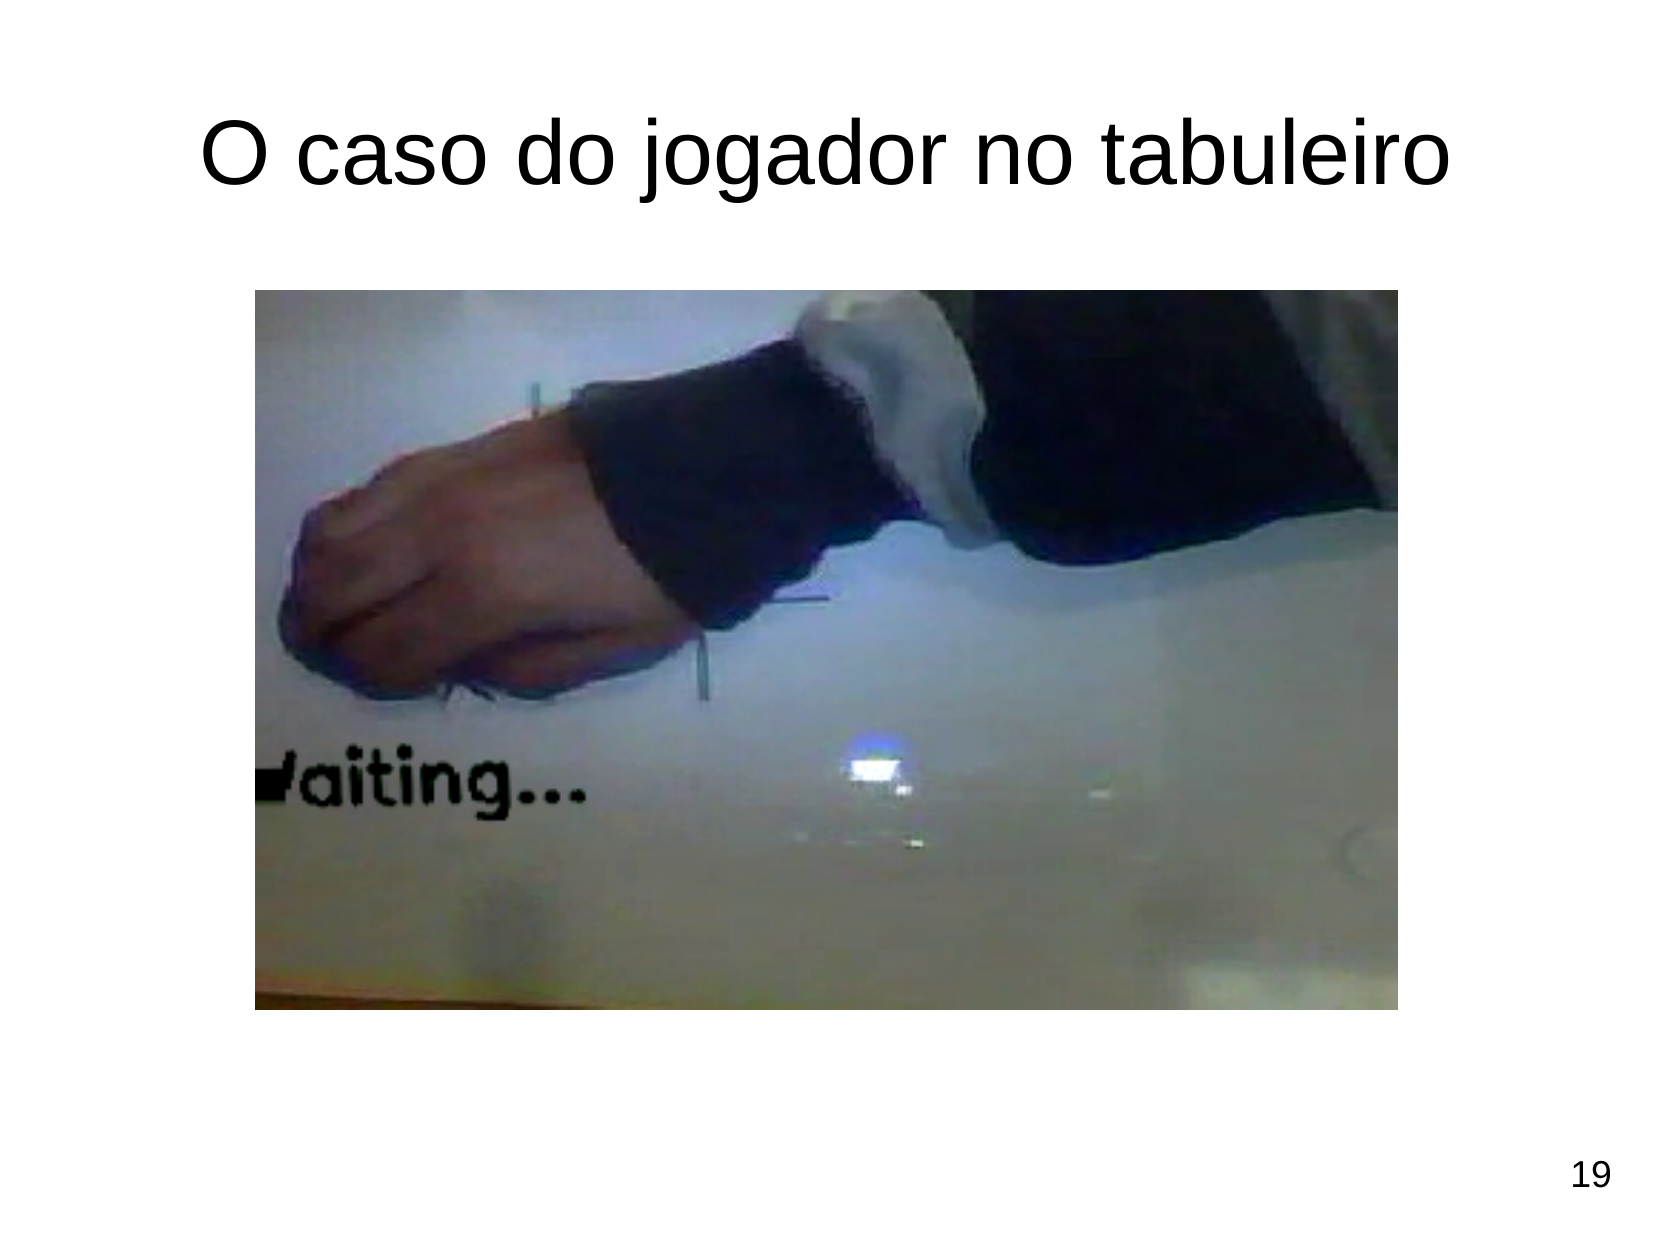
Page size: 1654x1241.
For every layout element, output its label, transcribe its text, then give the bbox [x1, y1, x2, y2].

text_box <número> [968, 1146, 1627, 1217]
title O caso do jogador no tabuleiro [82, 49, 1571, 257]
picture [255, 290, 1398, 1010]
